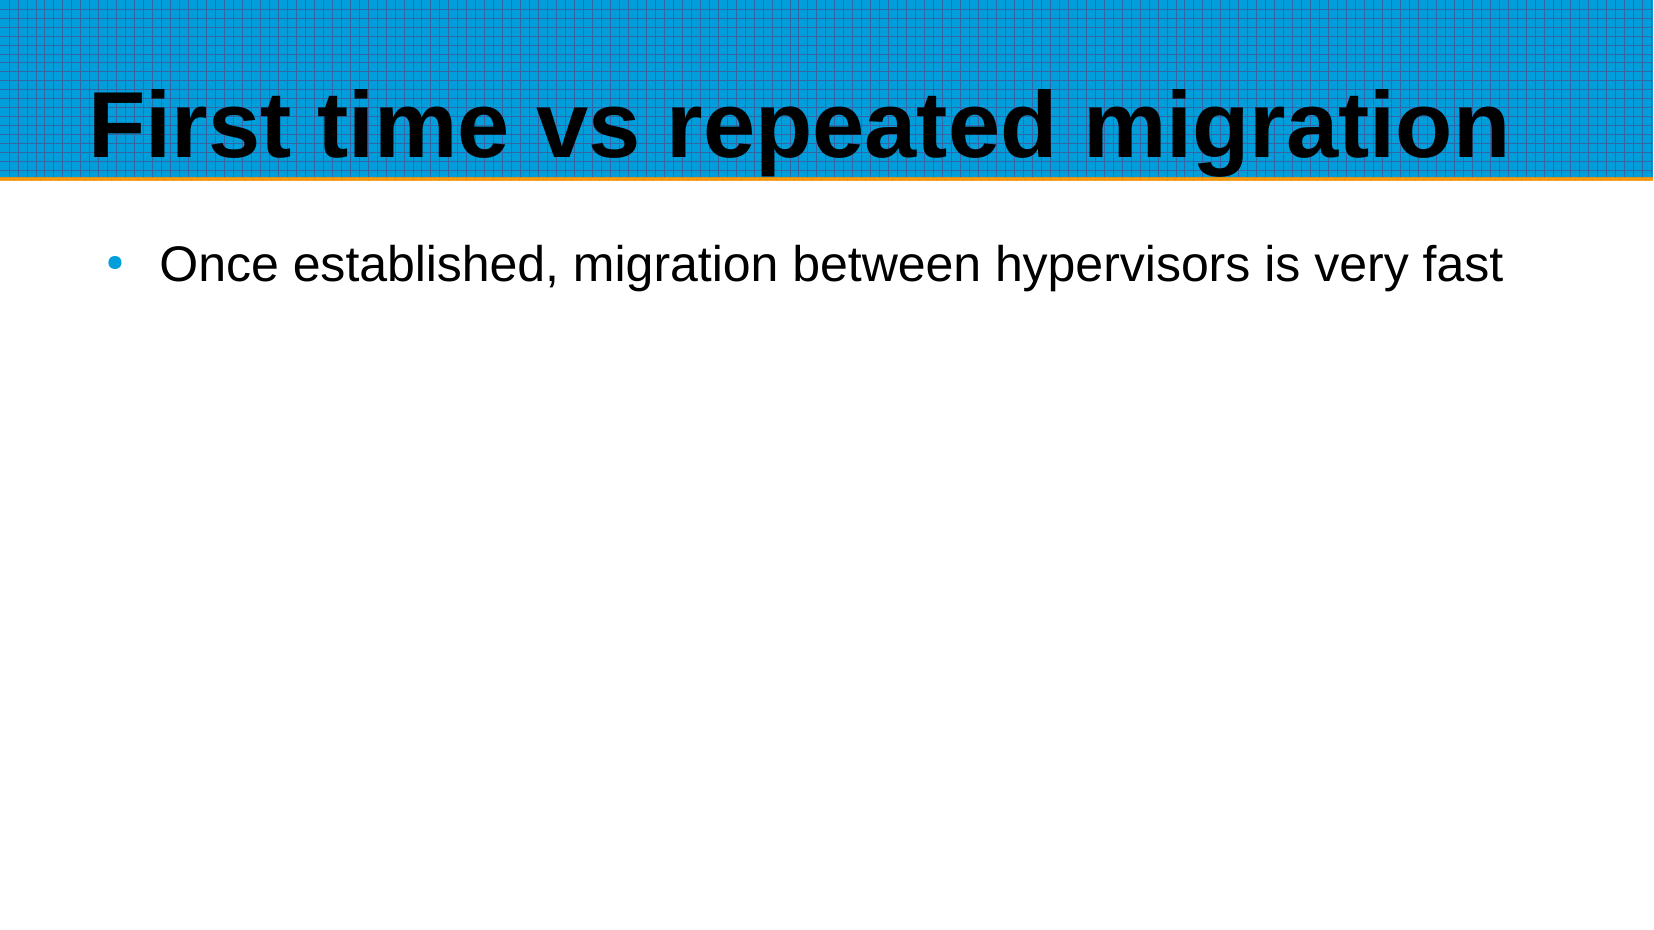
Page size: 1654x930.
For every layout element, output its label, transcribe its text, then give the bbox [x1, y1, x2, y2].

list Once established, migration between hypervisors is very fast [88, 236, 1565, 812]
title First time vs repeated migration [88, 14, 1565, 178]
